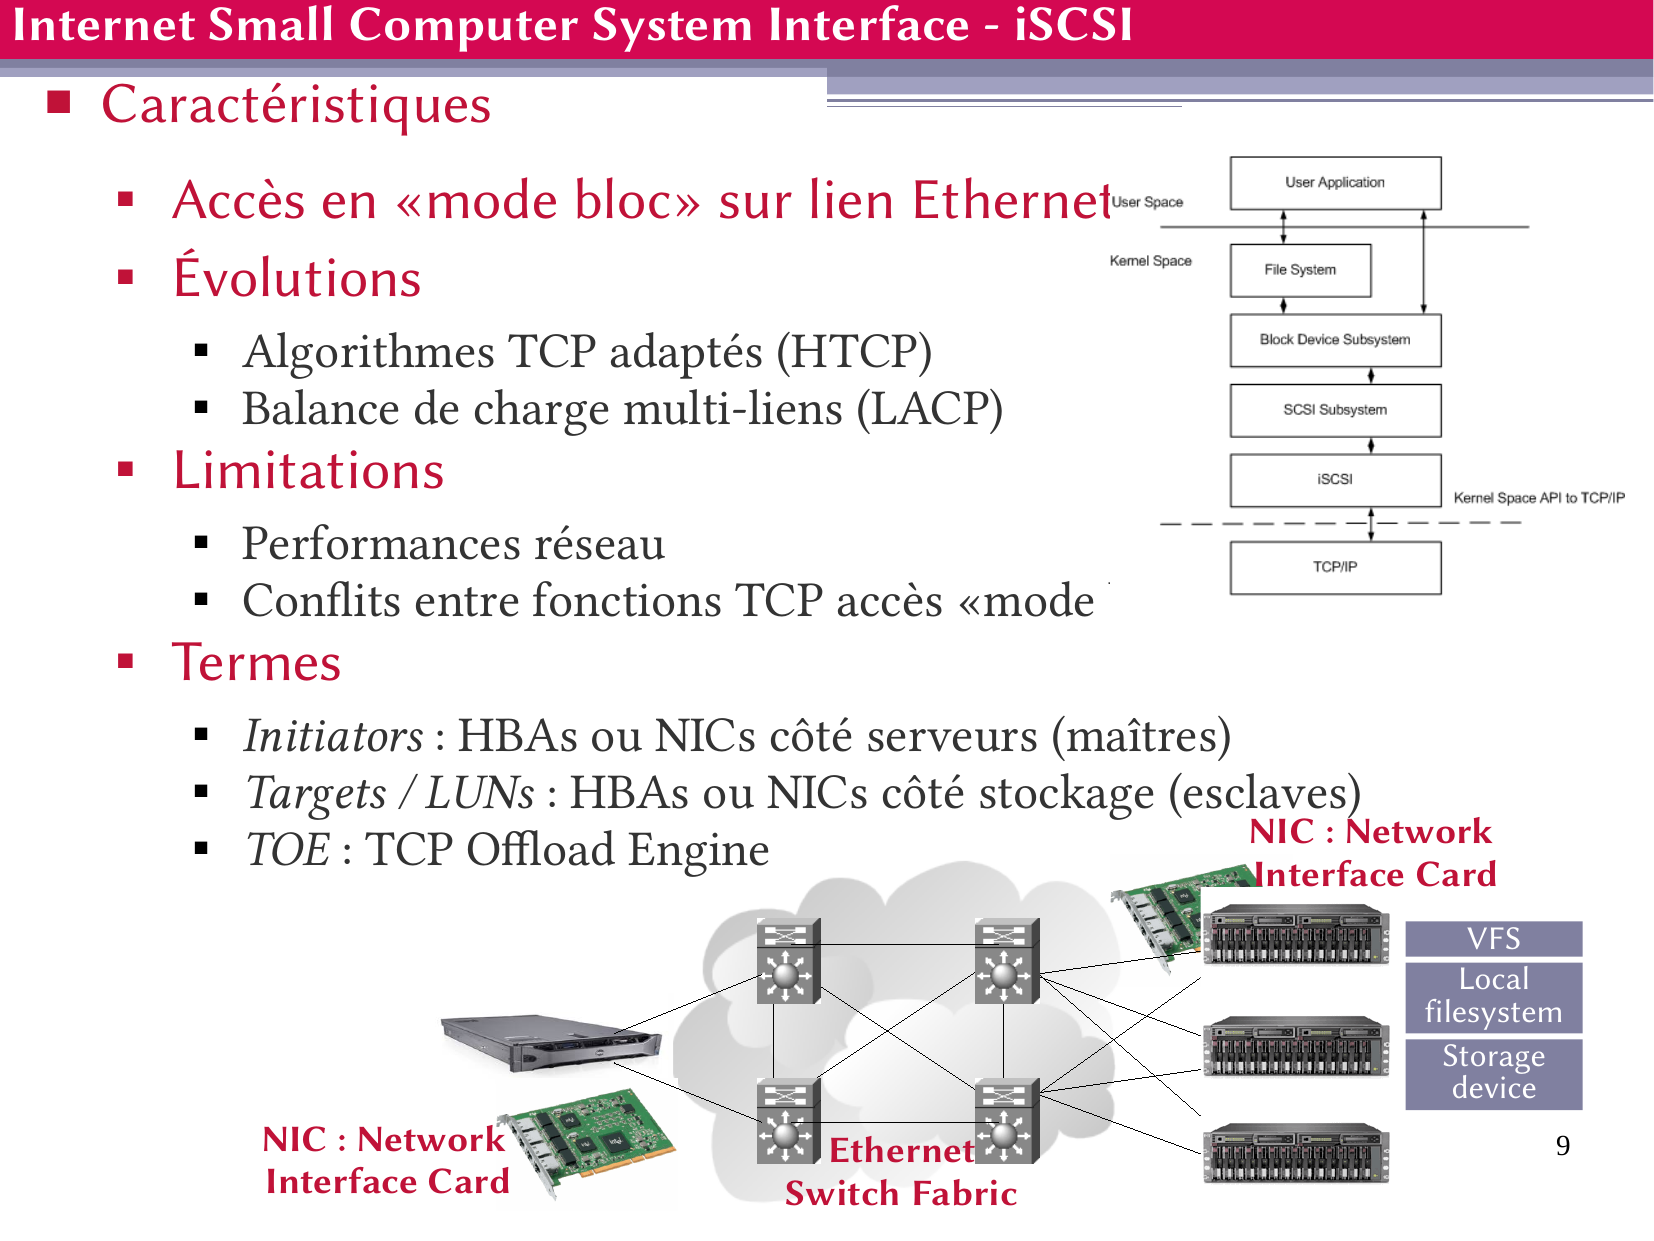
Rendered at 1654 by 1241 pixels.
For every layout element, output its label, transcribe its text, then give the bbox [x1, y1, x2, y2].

text_box [0, 0, 1654, 136]
text_box Local filesystem [1405, 962, 1583, 1034]
text_box NIC : Network Interface Card [246, 1110, 525, 1211]
text_box Storage device [1405, 1039, 1583, 1111]
picture [1200, 1105, 1394, 1205]
text_box NIC : Network Interface Card [1234, 803, 1512, 904]
text_box Ethernet Switch Fabric [770, 1122, 1023, 1223]
picture [434, 856, 1152, 1217]
list Internet Small Computer System Interface - iSCSI [11, 0, 1536, 54]
picture [1110, 118, 1625, 632]
text_box VFS [1405, 921, 1583, 957]
list Caractéristiques Accès en «mode bloc» sur lien Ethernet Évolutions Algorithmes TCP adaptés (HTCP) Balance de charge multi-liens (LACP) Limitations Performances réseau Conflits entre fonctions TCP accès «mode bloc» Termes Initiators : HBAs ou NICs côté serveurs (maîtres) Targets / LUNs : HBAs ou NICs côté stockage (esclaves) TOE : TCP Offload Engine [29, 70, 1597, 1022]
picture [1200, 999, 1394, 1099]
picture [1200, 887, 1394, 987]
